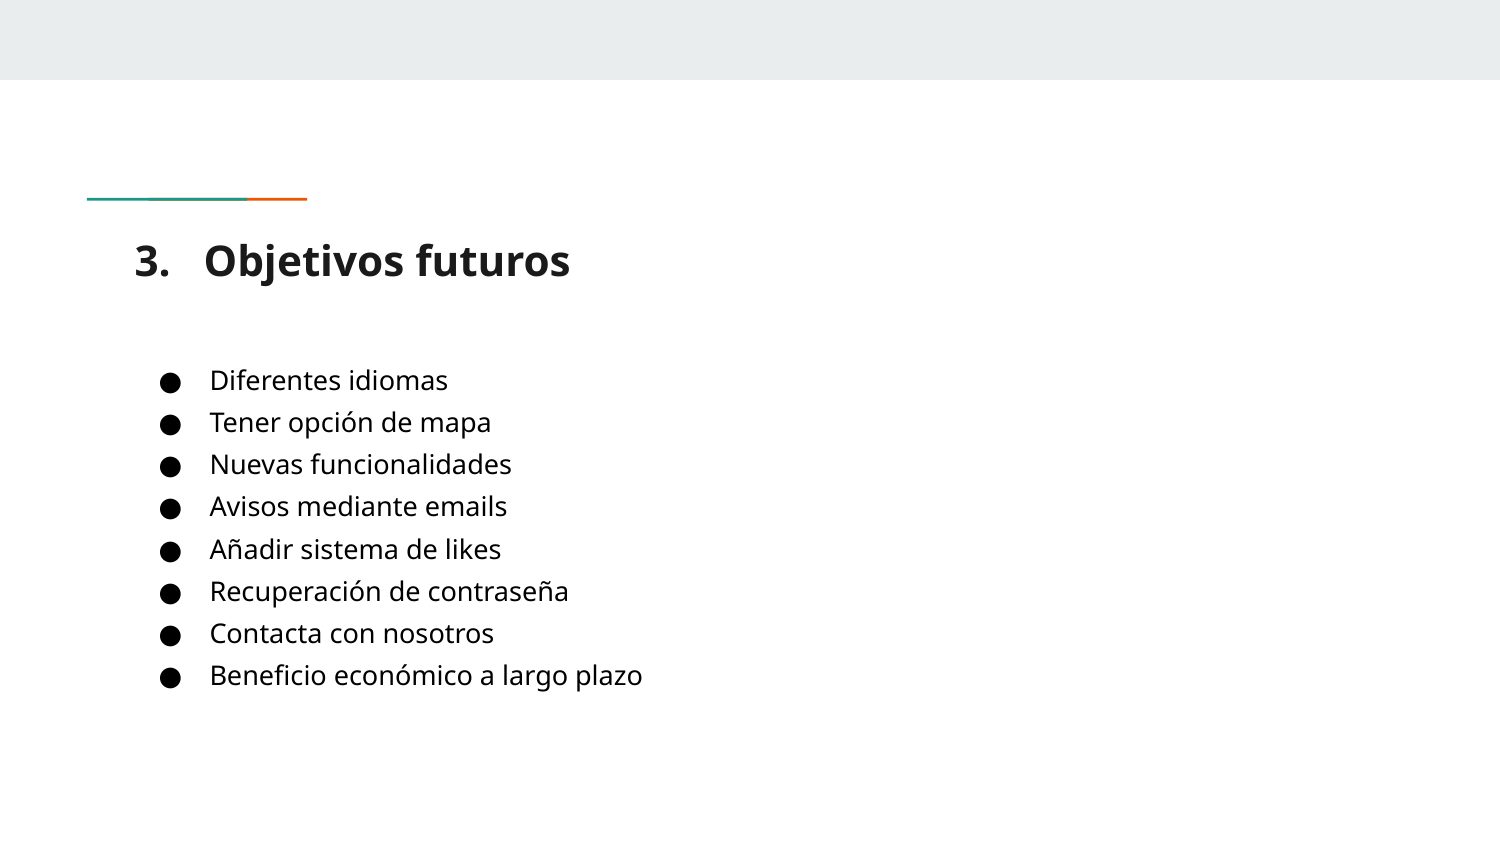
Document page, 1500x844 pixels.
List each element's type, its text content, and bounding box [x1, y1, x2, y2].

list Diferentes idiomas Tener opción de mapa Nuevas funcionalidades Avisos mediante emails Añadir sistema de likes Recuperación de contraseña Contacta con nosotros Beneficio económico a largo plazo [119, 341, 1381, 712]
title 3. Objetivos futuros [119, 216, 1381, 305]
